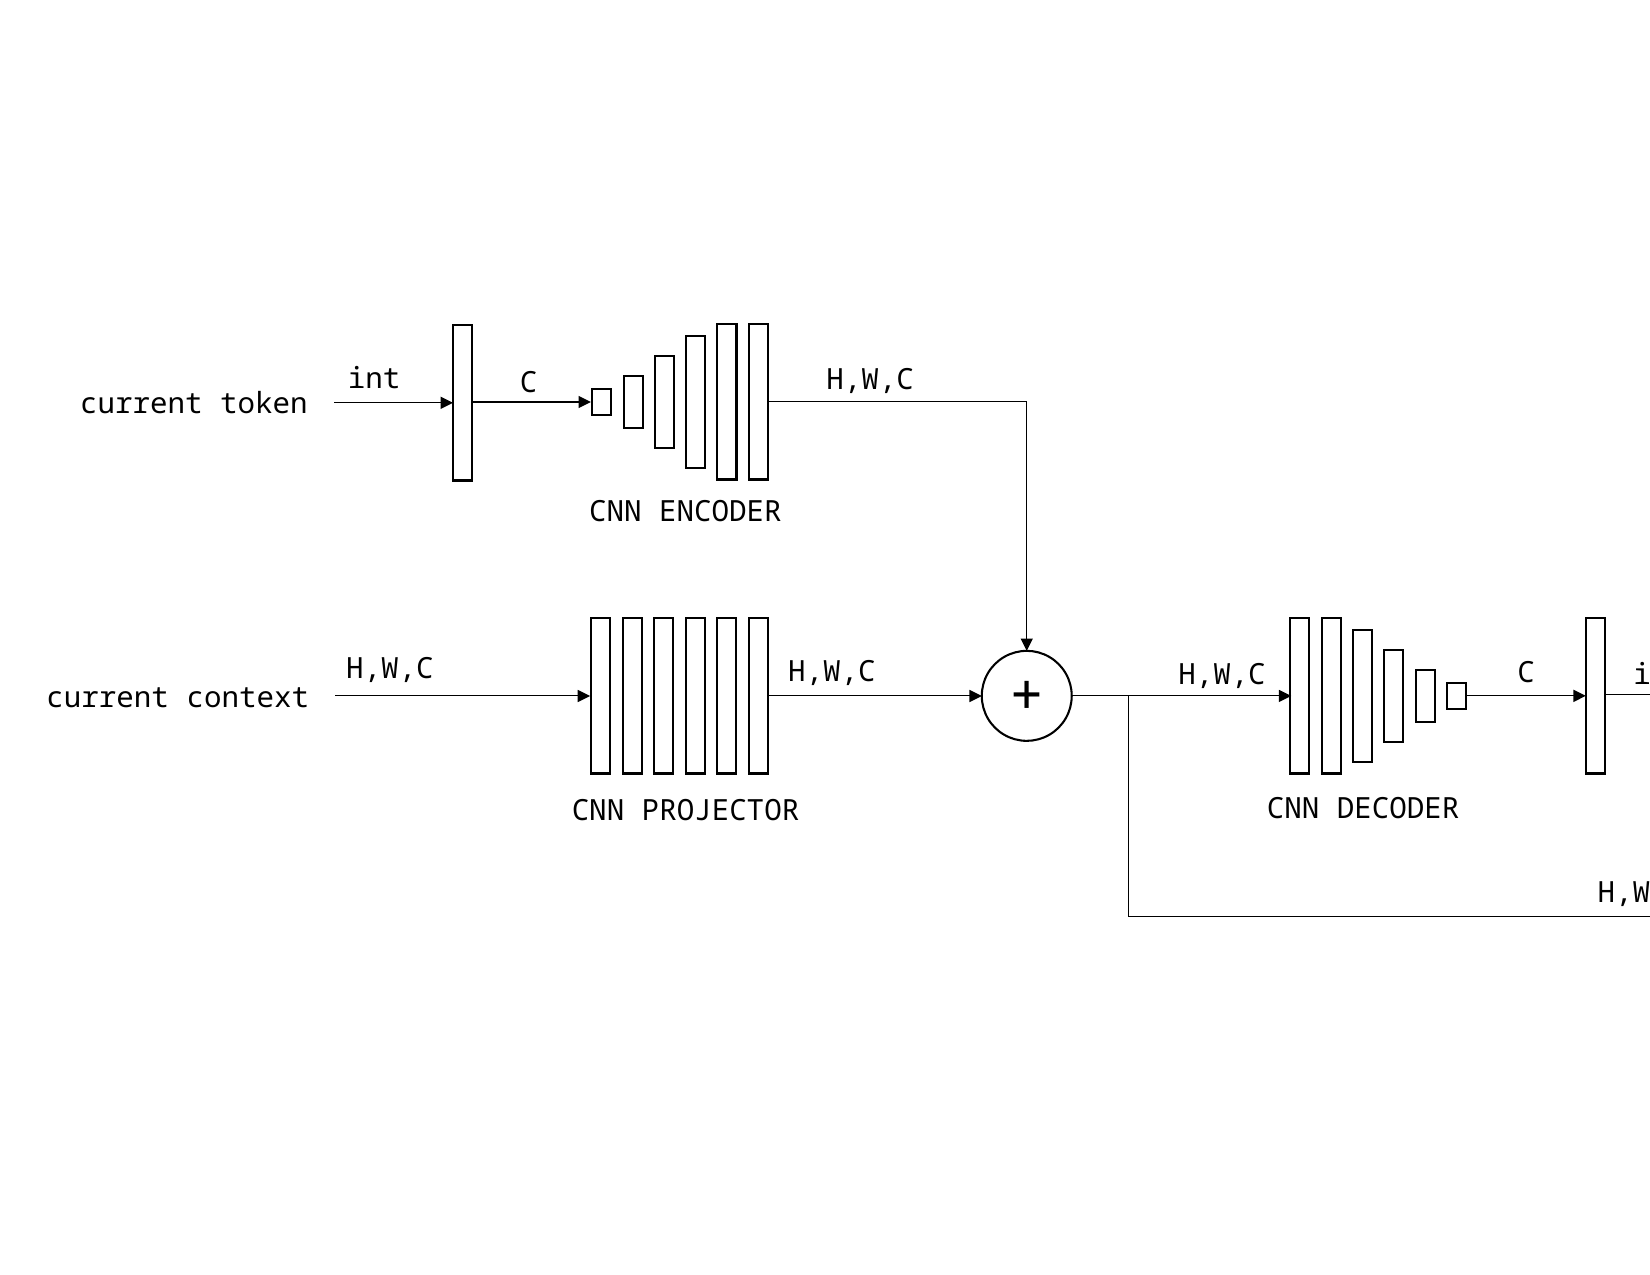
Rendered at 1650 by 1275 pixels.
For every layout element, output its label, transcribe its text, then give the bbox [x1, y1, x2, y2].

text_box current context [31, 670, 324, 721]
text_box current token [65, 376, 323, 427]
text_box + [981, 650, 1072, 741]
text_box CNN ENCODER [574, 484, 797, 535]
text_box int [1618, 647, 1650, 698]
text_box H,W,C [811, 352, 929, 403]
text_box H,W,C [1163, 647, 1281, 698]
text_box CNN DECODER [1252, 782, 1475, 833]
text_box C [505, 355, 553, 406]
text_box H,W,C [1582, 865, 1650, 916]
text_box CNN PROJECTOR [557, 783, 815, 834]
text_box int [333, 352, 416, 403]
text_box H,W,C [331, 641, 449, 692]
text_box H,W,C [773, 645, 891, 696]
text_box C [1502, 646, 1550, 696]
